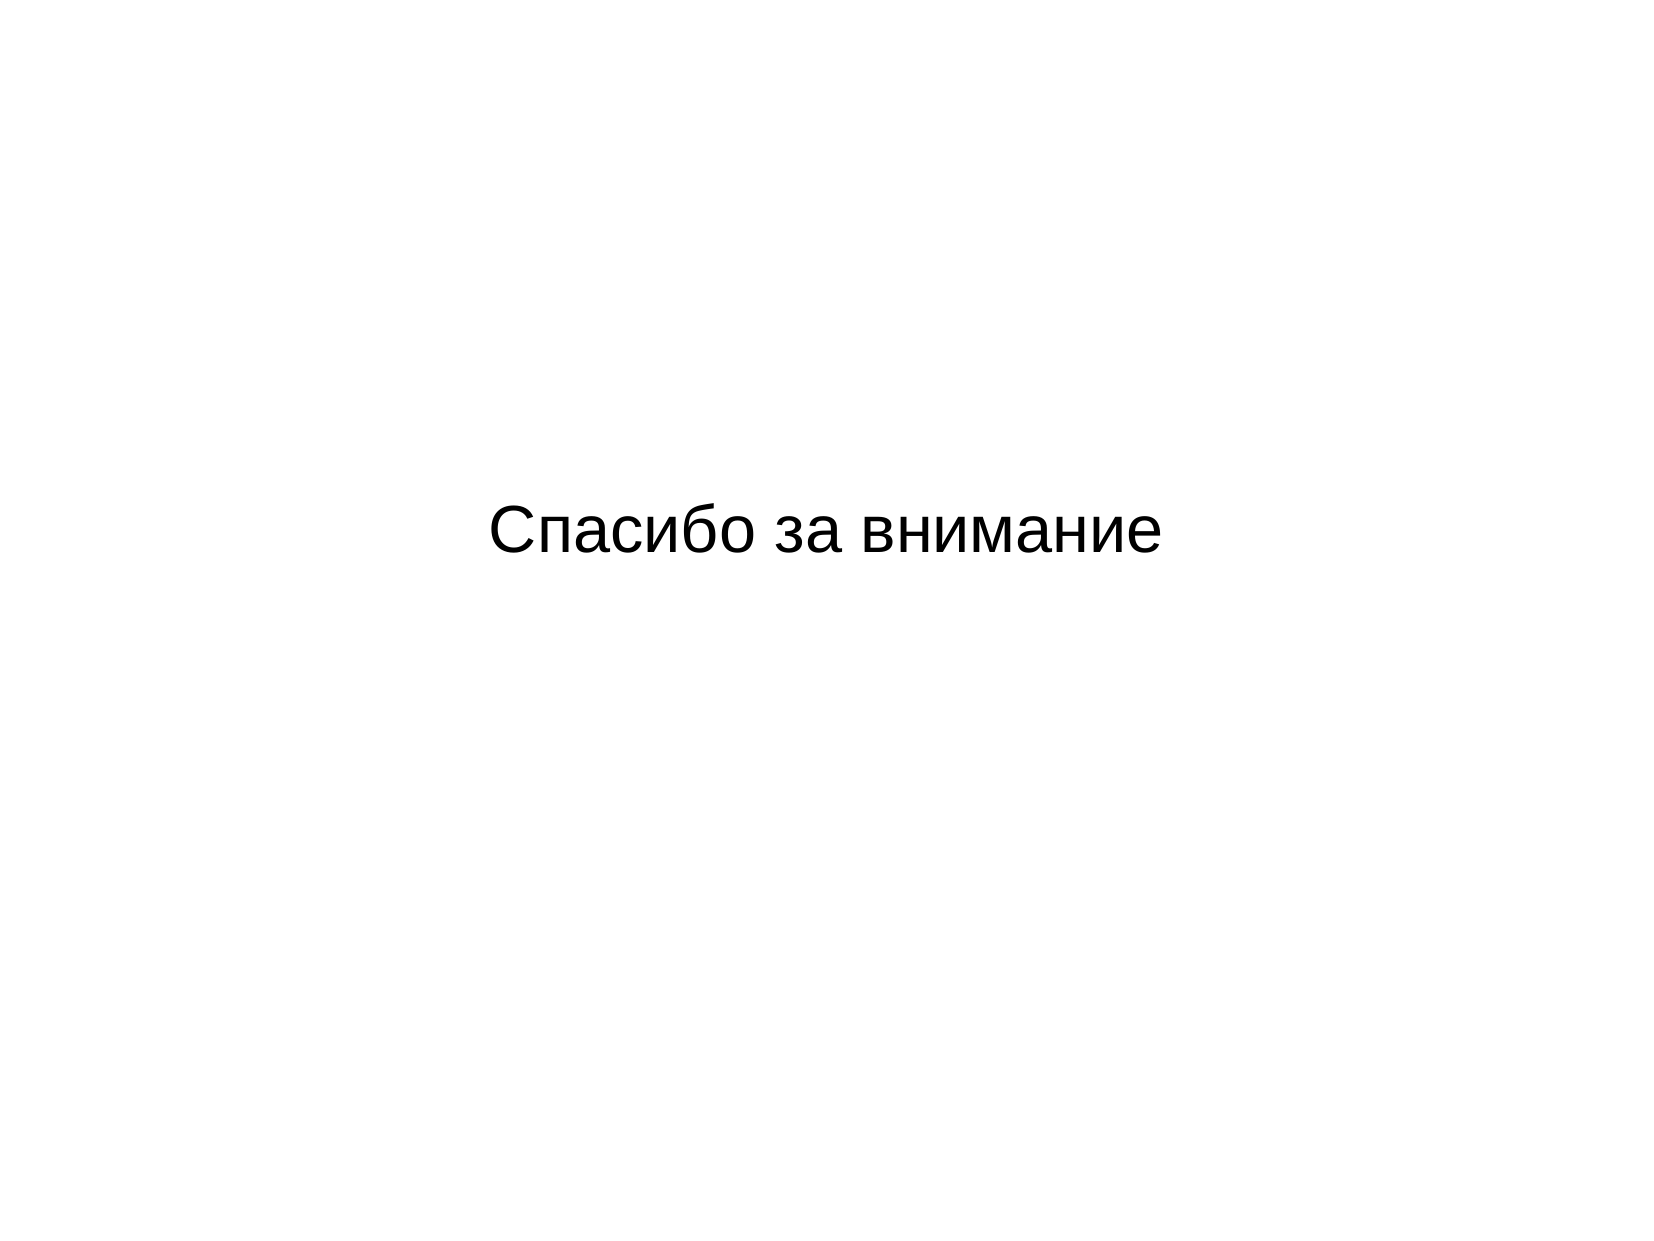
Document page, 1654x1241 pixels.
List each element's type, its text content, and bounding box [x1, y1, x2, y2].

subtitle Спасибо за внимание [82, 49, 1571, 1010]
